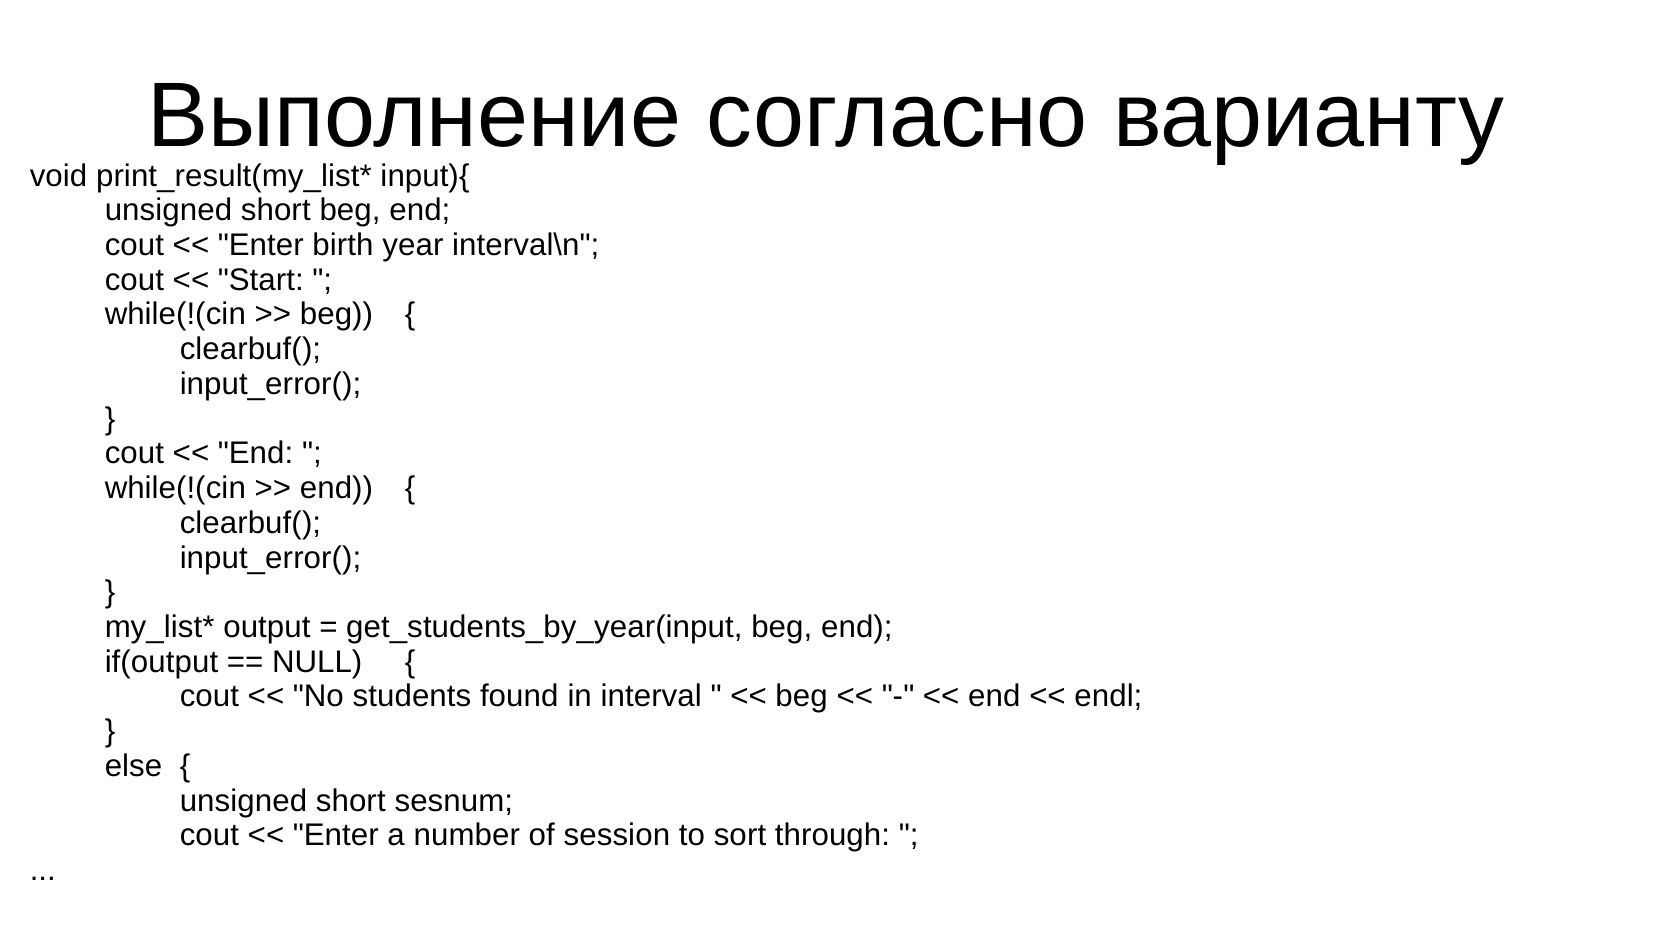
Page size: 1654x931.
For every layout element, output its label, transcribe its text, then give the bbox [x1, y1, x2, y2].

title Выполнение согласно варианту [82, 12, 1571, 218]
text_box void print_result(my_list* input){ unsigned short beg, end; cout << "Enter birth year interval\n"; cout << "Start: "; while(!(cin >> beg)) { clearbuf(); input_error(); } cout << "End: "; while(!(cin >> end)) { clearbuf(); input_error(); } my_list* output = get_students_by_year(input, beg, end); if(output == NULL) { cout << "No students found in interval " << beg << "-" << end << endl; } else { unsigned short sesnum; cout << "Enter a number of session to sort through: "; ... [15, 150, 1347, 931]
